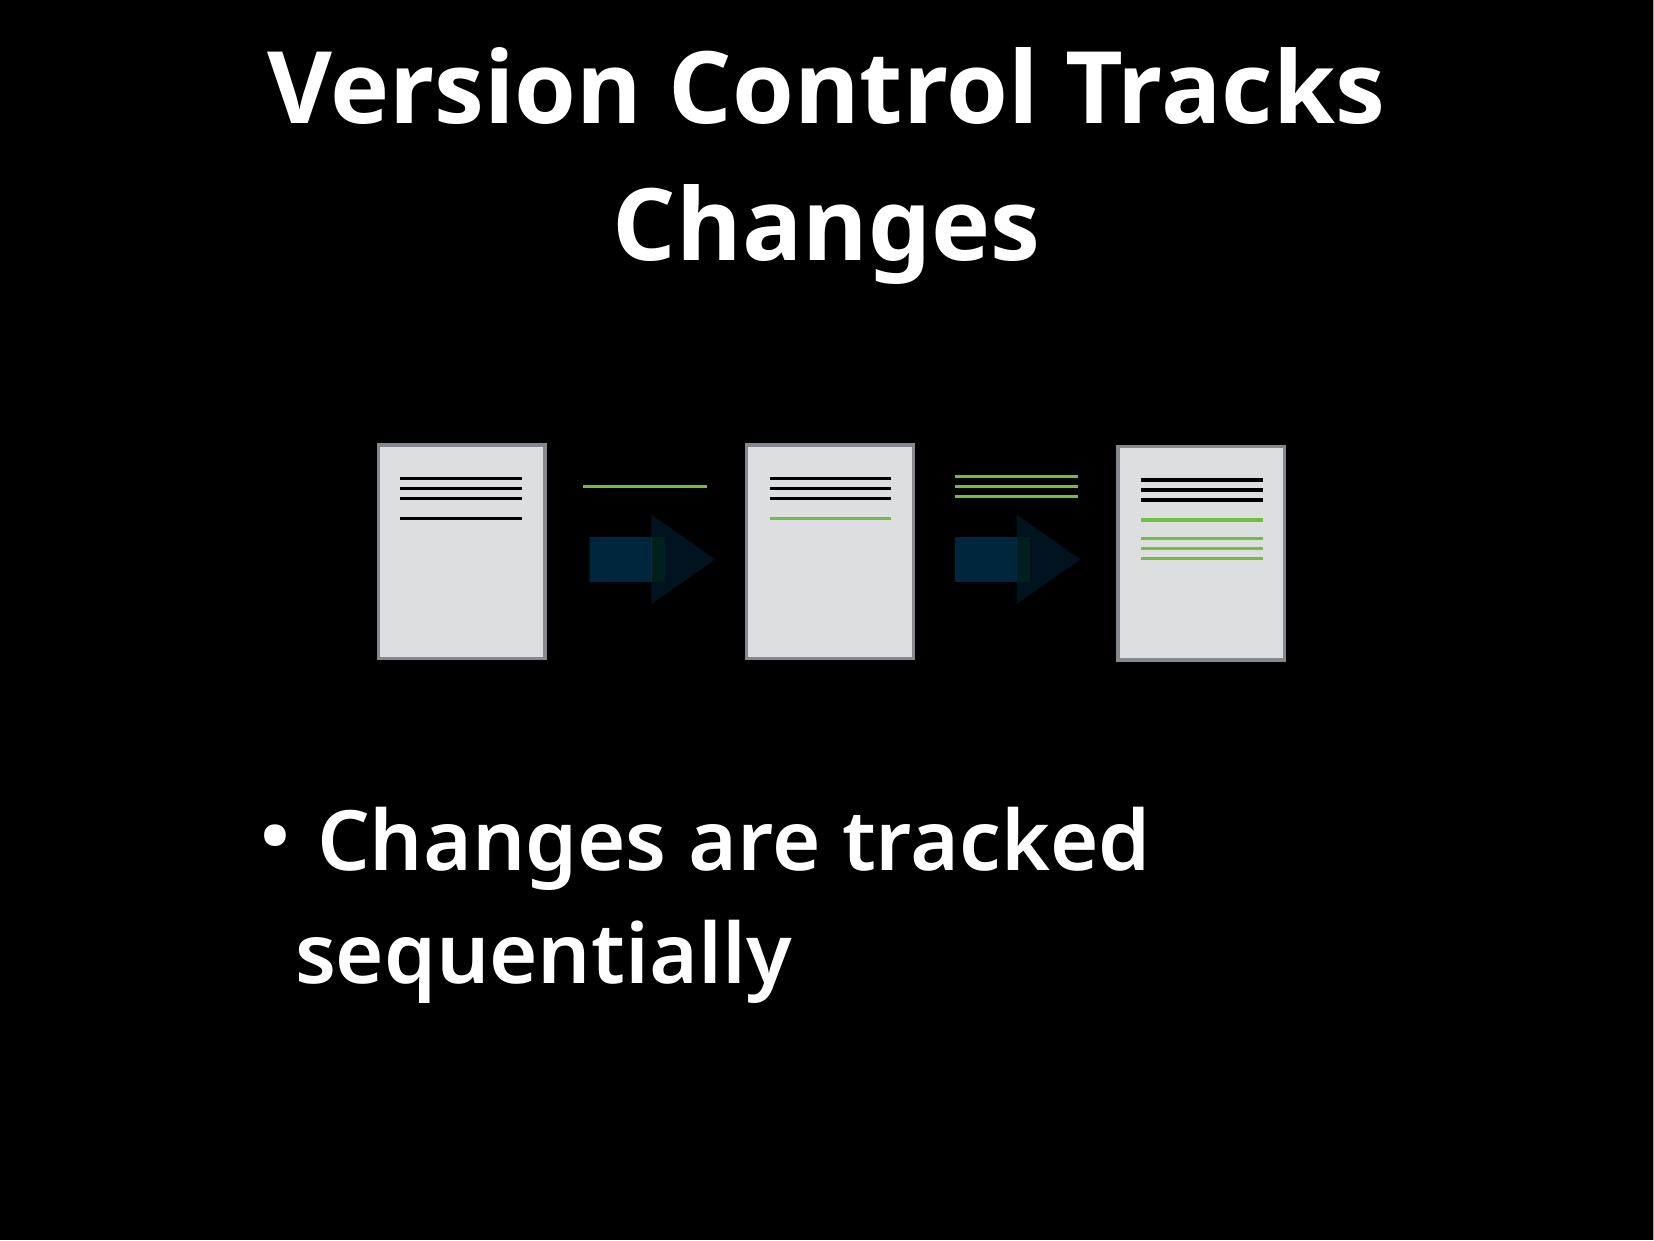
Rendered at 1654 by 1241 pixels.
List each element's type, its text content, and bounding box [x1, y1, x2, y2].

picture [315, 394, 1343, 696]
title Version Control Tracks Changes [82, 49, 1571, 257]
text_box Changes are tracked sequentially [82, 696, 1571, 1093]
